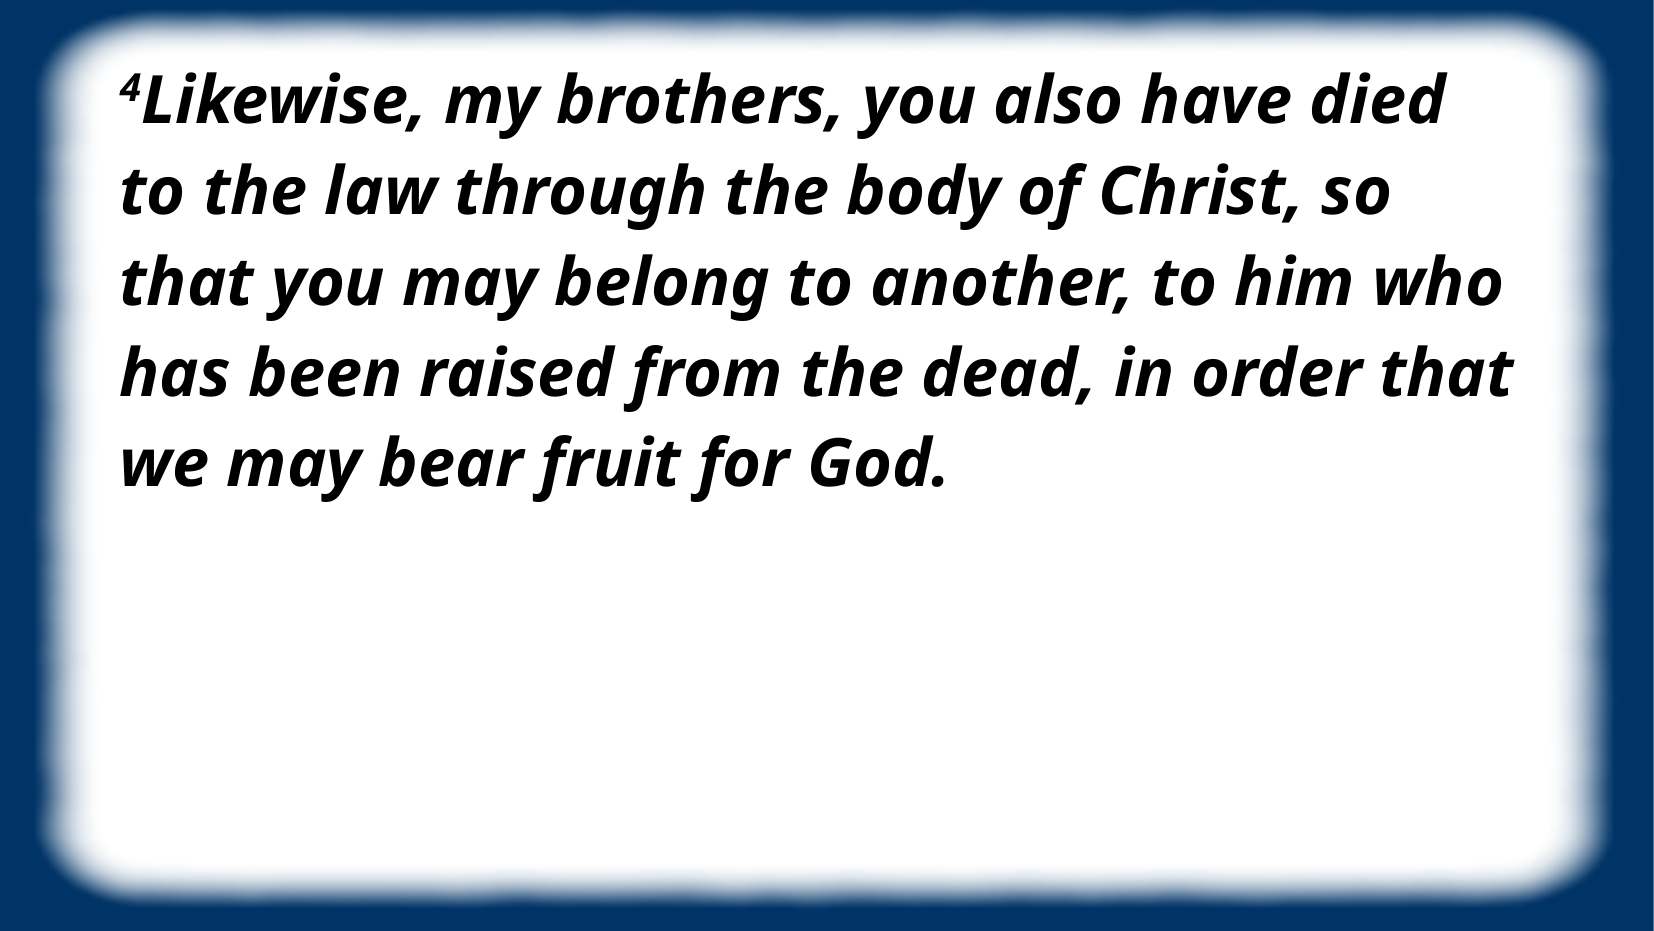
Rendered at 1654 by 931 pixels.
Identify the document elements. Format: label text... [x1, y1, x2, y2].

text_box 4Likewise, my brothers, you also have died to the law through the body of Christ, so that you may belong to another, to him who has been raised from the dead, in order that we may bear fruit for God. [105, 45, 1546, 504]
picture [0, 0, 1654, 931]
